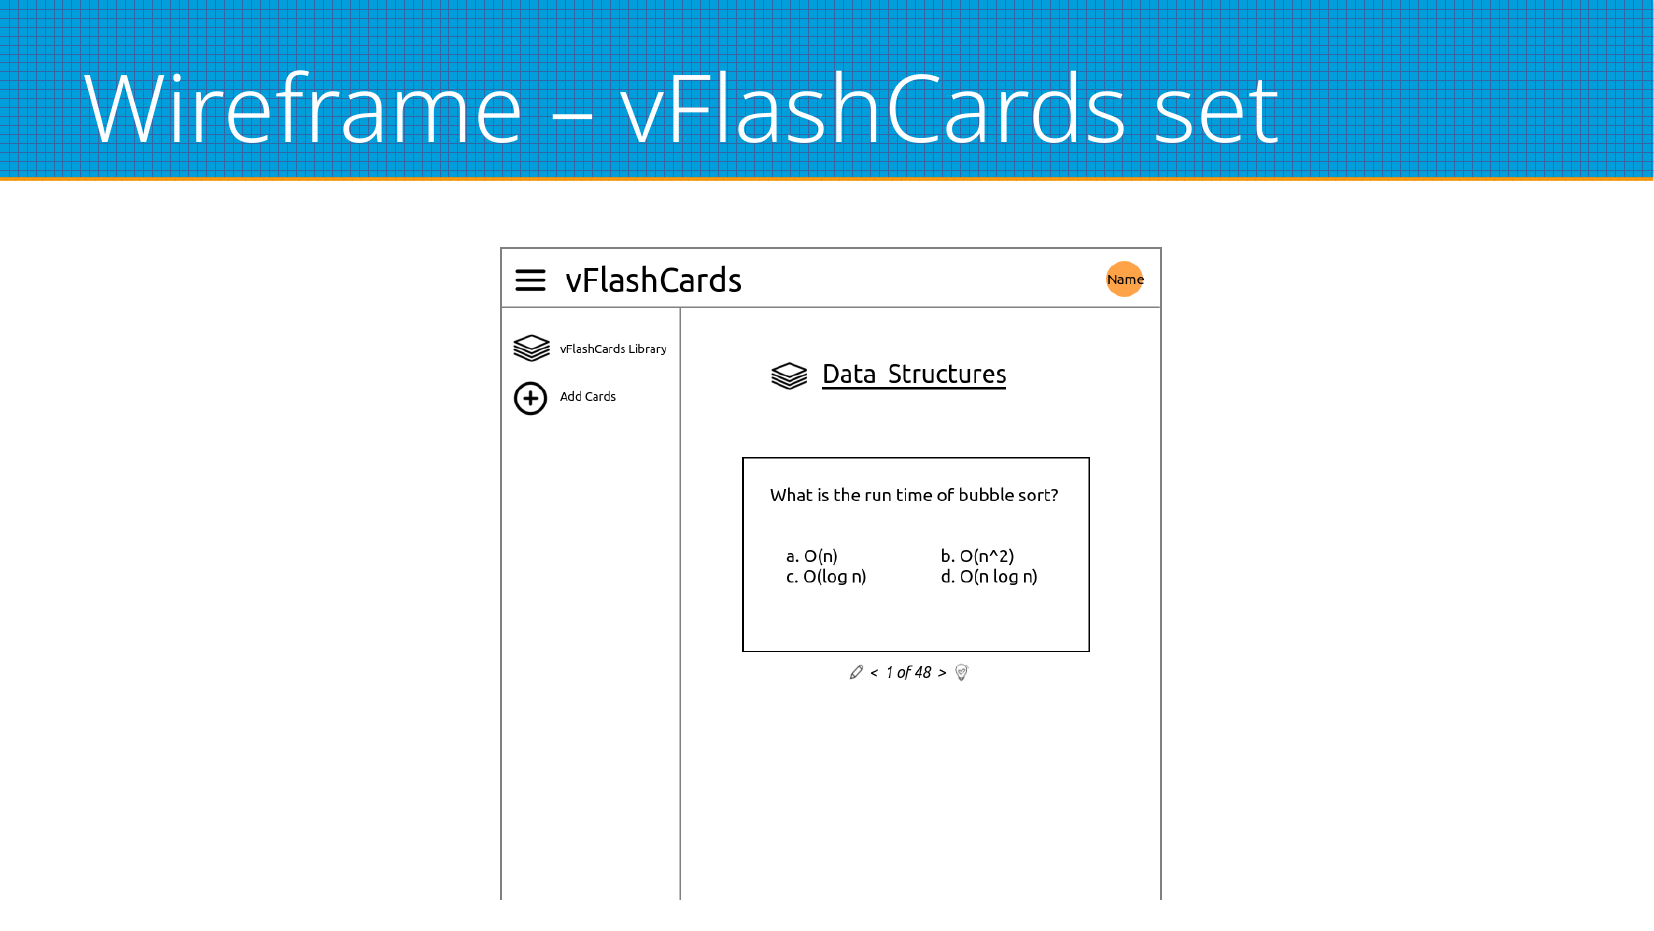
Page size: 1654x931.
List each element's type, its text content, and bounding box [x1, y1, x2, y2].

picture [454, 224, 1201, 901]
title Wireframe – vFlashCards set [82, 14, 1571, 171]
